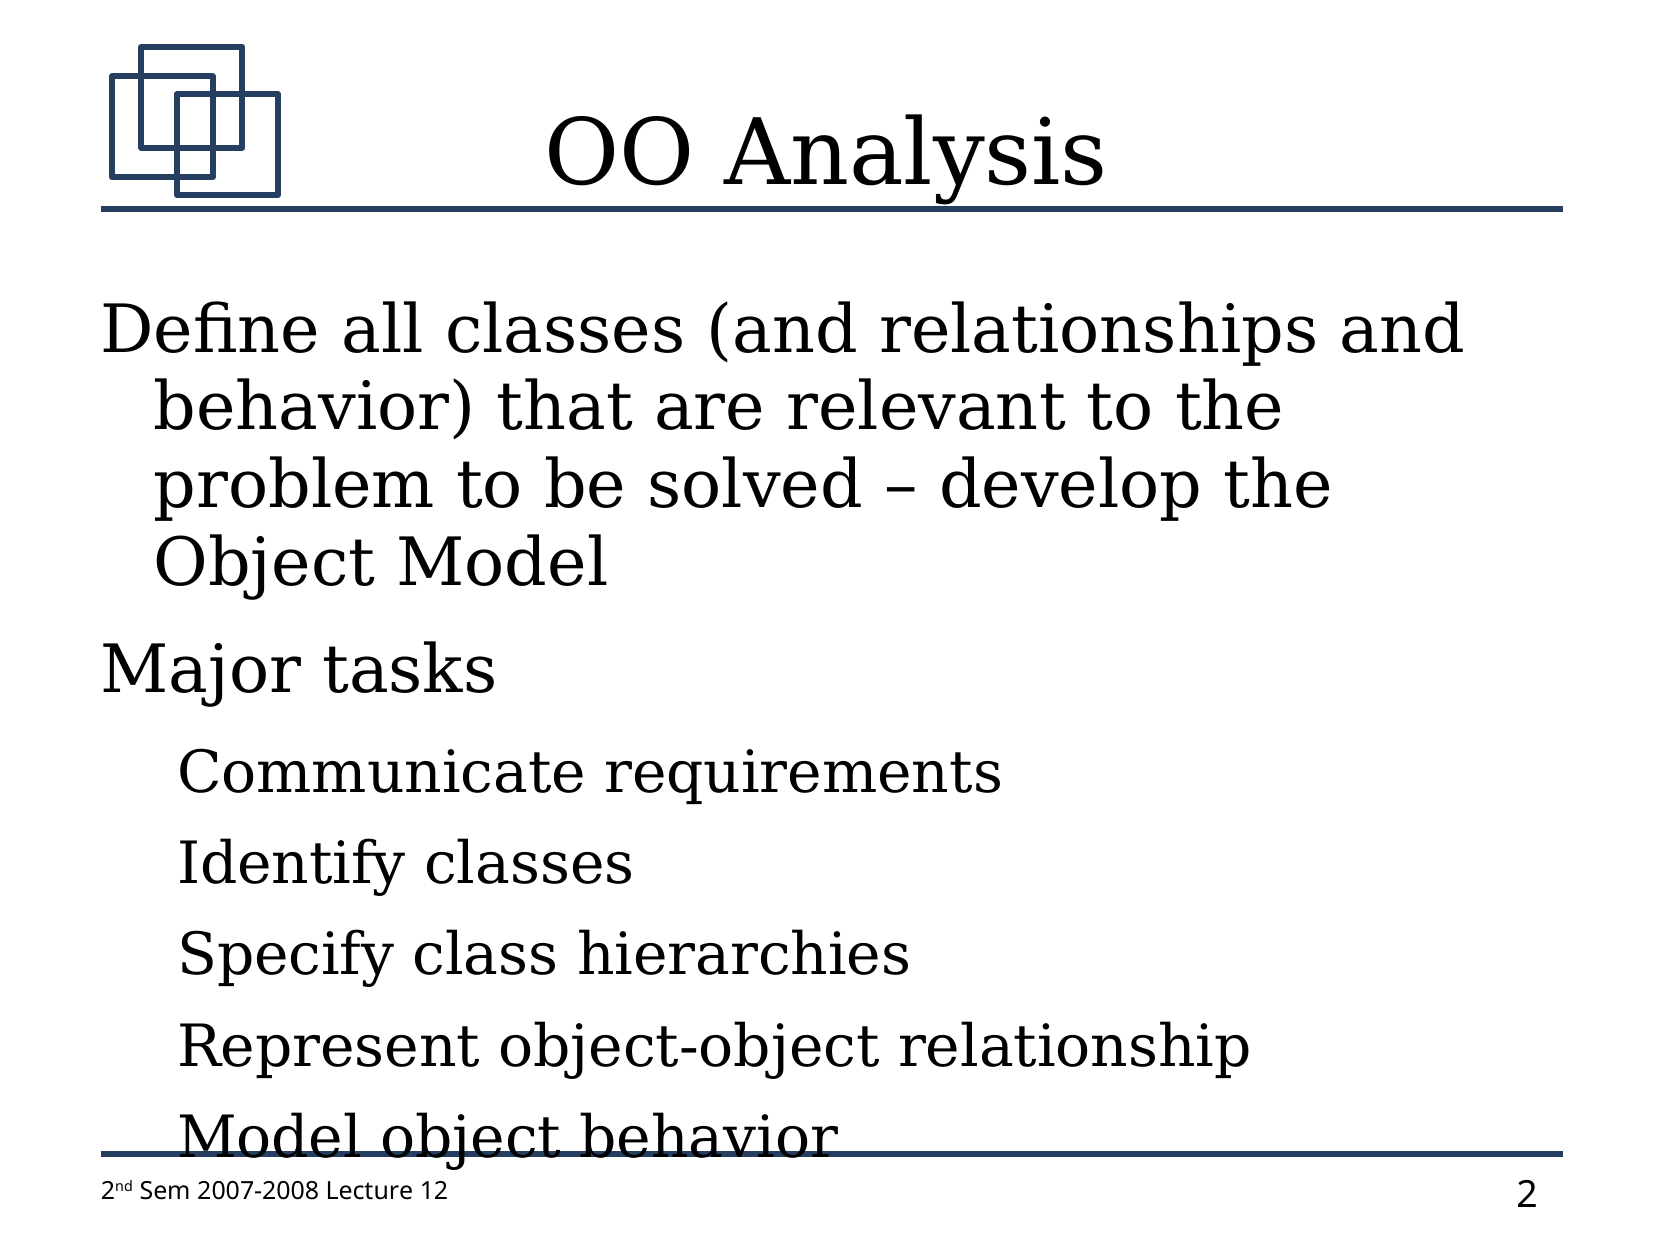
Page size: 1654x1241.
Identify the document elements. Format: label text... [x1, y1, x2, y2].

title OO Analysis [82, 49, 1571, 257]
list Define all classes (and relationships and behavior) that are relevant to the problem to be solved – develop the Object Model Major tasks Communicate requirements Identify classes Specify class hierarchies Represent object-object relationship Model object behavior [82, 290, 1571, 1109]
